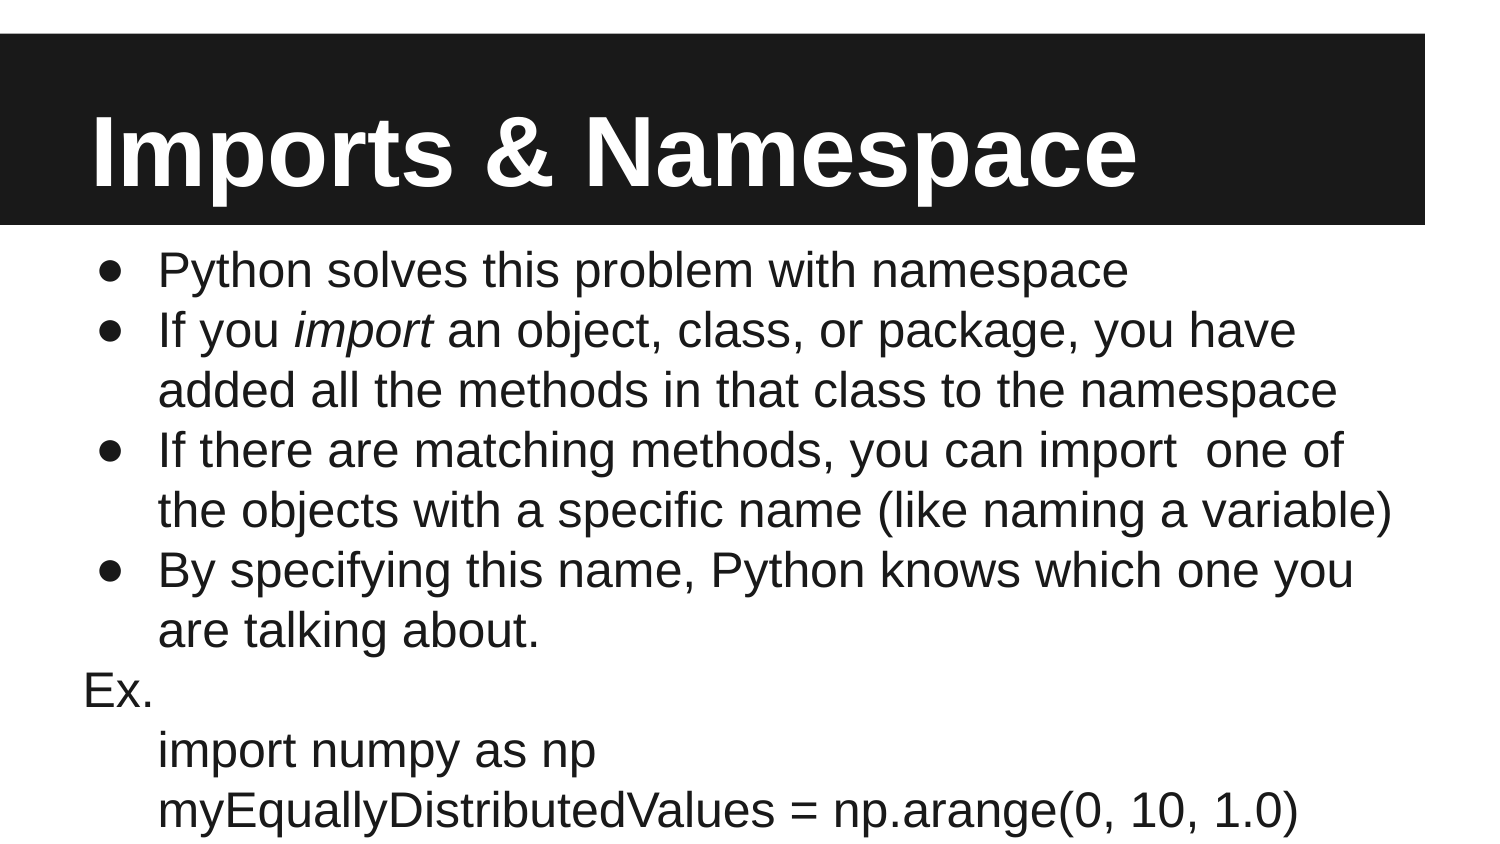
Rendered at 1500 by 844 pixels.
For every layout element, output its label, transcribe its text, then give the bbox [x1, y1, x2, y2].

title Imports & Namespace [75, 33, 1425, 221]
list Python solves this problem with namespace If you import an object, class, or package, you have added all the methods in that class to the namespace If there are matching methods, you can import one of the objects with a specific name (like naming a variable) By specifying this name, Python knows which one you are talking about. Ex. import numpy as np myEquallyDistributedValues = np.arange(0, 10, 1.0) [67, 222, 1418, 821]
